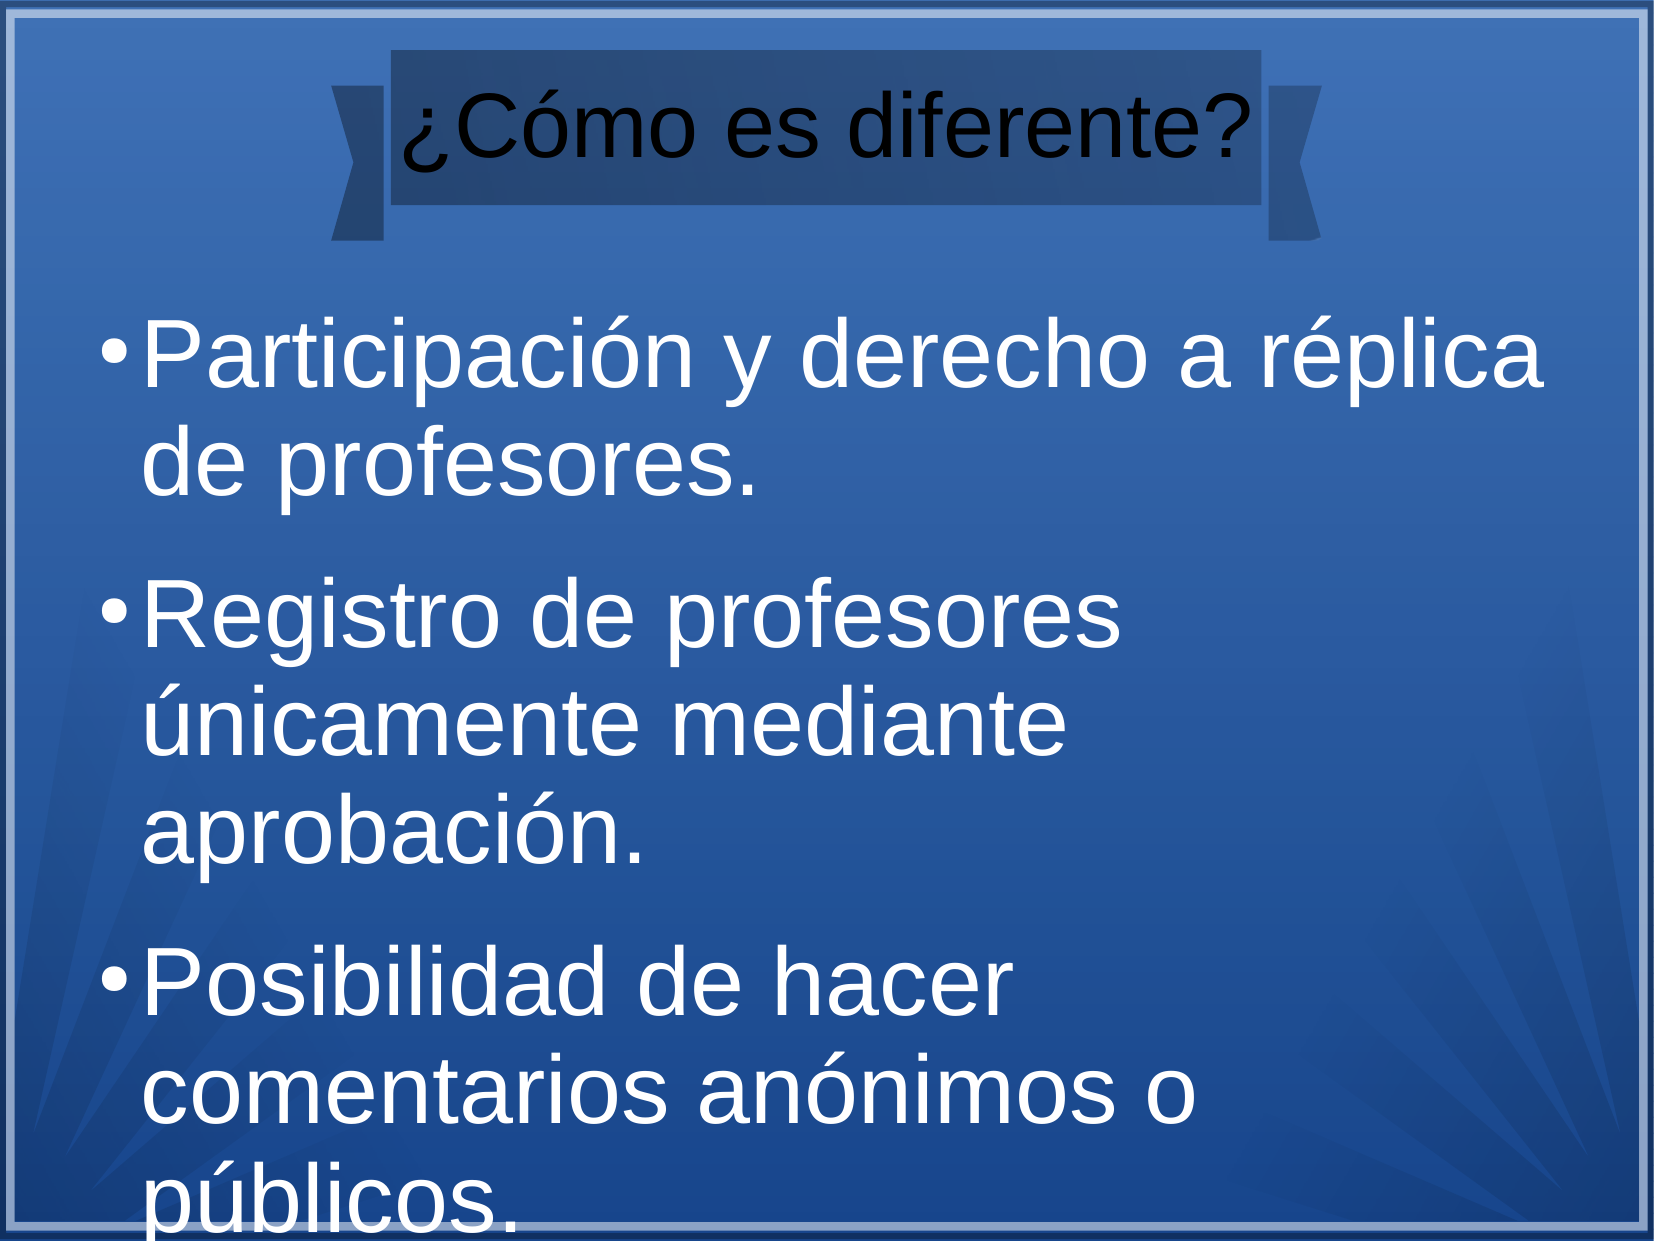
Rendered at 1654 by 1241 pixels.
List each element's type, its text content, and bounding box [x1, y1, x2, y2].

title ¿Cómo es diferente? [389, 47, 1264, 205]
list Participación y derecho a réplica de profesores. Registro de profesores únicamente mediante aprobación. Posibilidad de hacer comentarios anónimos o públicos. [82, 299, 1571, 1241]
